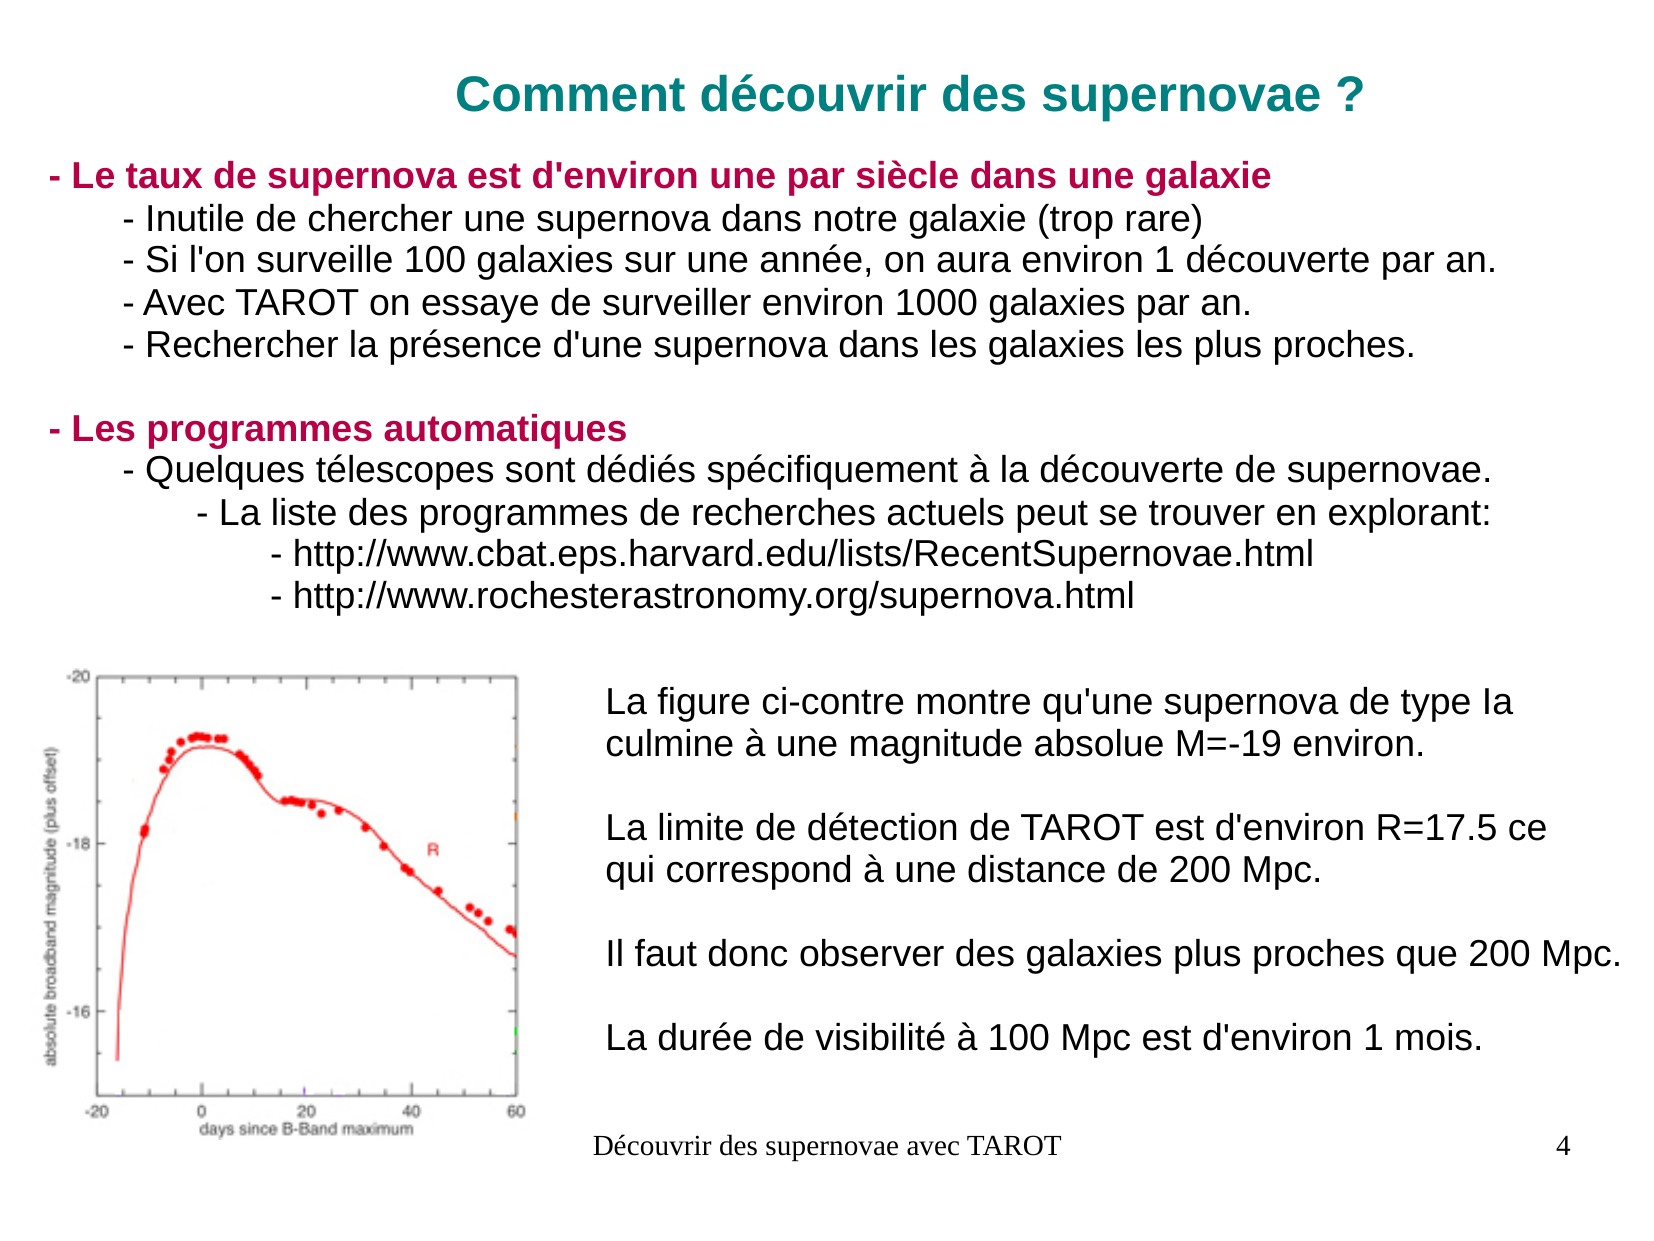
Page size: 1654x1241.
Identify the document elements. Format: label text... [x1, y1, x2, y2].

text_box Comment découvrir des supernovae ? [440, 59, 1382, 131]
picture [29, 667, 532, 1140]
text_box - Le taux de supernova est d'environ une par siècle dans une galaxie - Inutile de chercher une supernova dans notre galaxie (trop rare) - Si l'on surveille 100 galaxies sur une année, on aura environ 1 découverte par an. - Avec TAROT on essaye de surveiller environ 1000 galaxies par an. - Rechercher la présence d'une supernova dans les galaxies les plus proches. - Les programmes automatiques - Quelques télescopes sont dédiés spécifiquement à la découverte de supernovae. - La liste des programmes de recherches actuels peut se trouver en explorant: - http://www.cbat.eps.harvard.edu/lists/RecentSupernovae.html - http://www.rochesterastronomy.org/supernova.html [33, 147, 1513, 628]
text_box La figure ci-contre montre qu'une supernova de type Ia culmine à une magnitude absolue M=-19 environ. La limite de détection de TAROT est d'environ R=17.5 ce qui correspond à une distance de 200 Mpc. Il faut donc observer des galaxies plus proches que 200 Mpc. La durée de visibilité à 100 Mpc est d'environ 1 mois. [590, 673, 1638, 1067]
